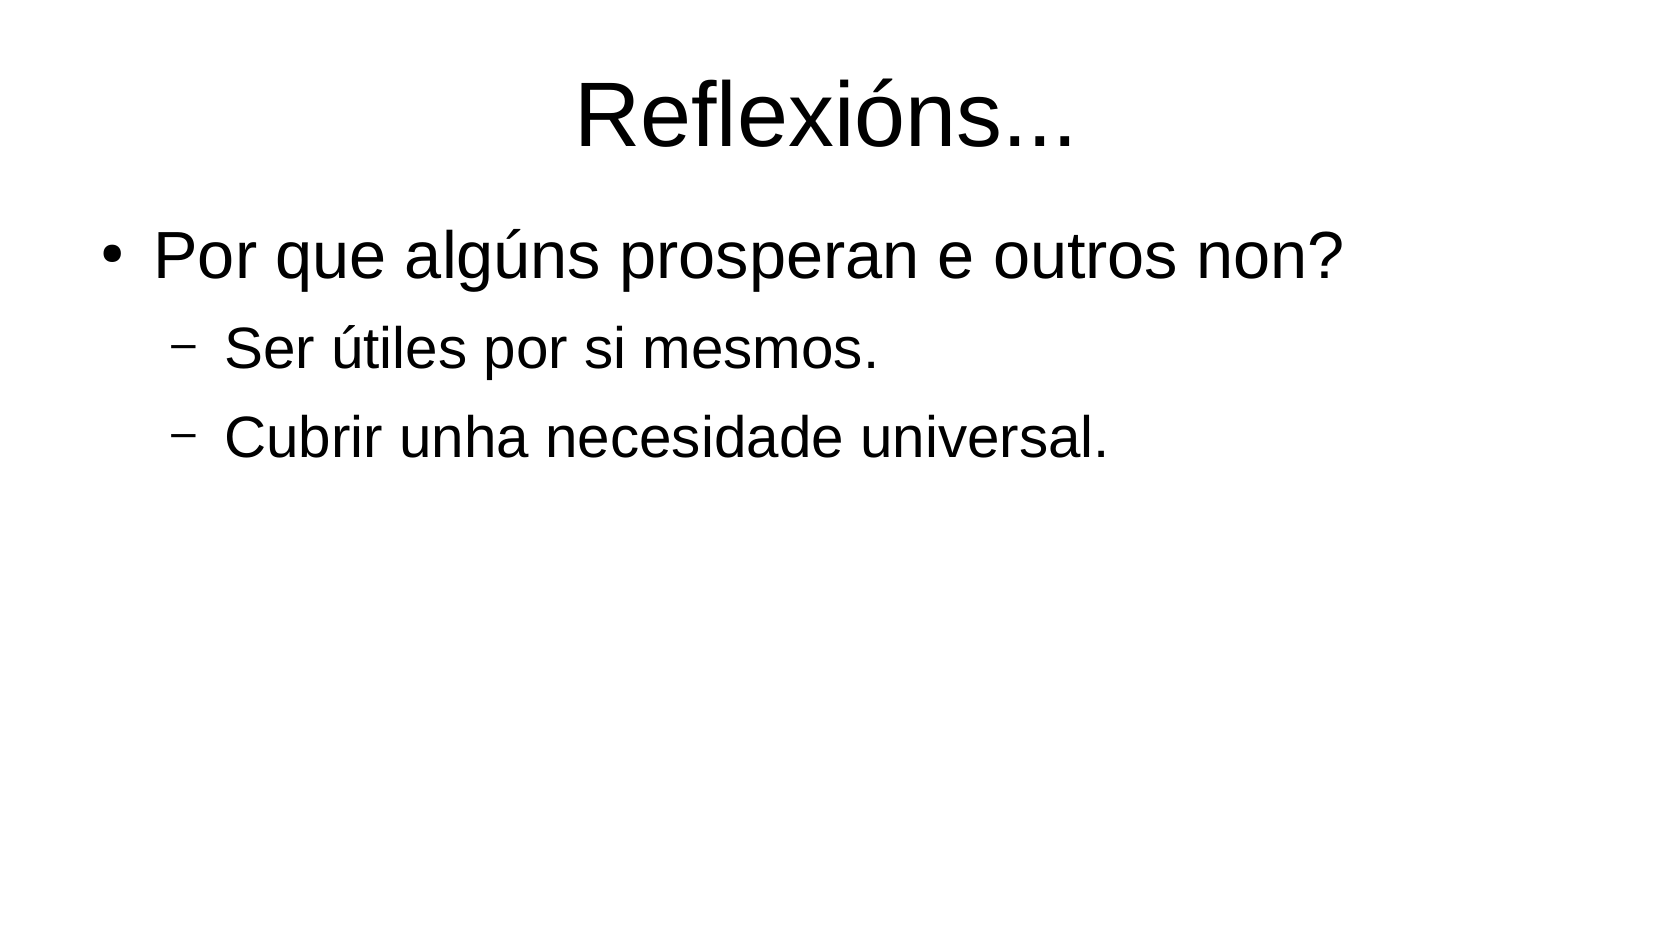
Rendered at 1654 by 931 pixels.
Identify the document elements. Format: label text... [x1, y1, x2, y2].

list Por que algúns prosperan e outros non? Ser útiles por si mesmos. Cubrir unha necesidade universal. [82, 217, 1571, 758]
title Reflexións... [82, 37, 1571, 193]
